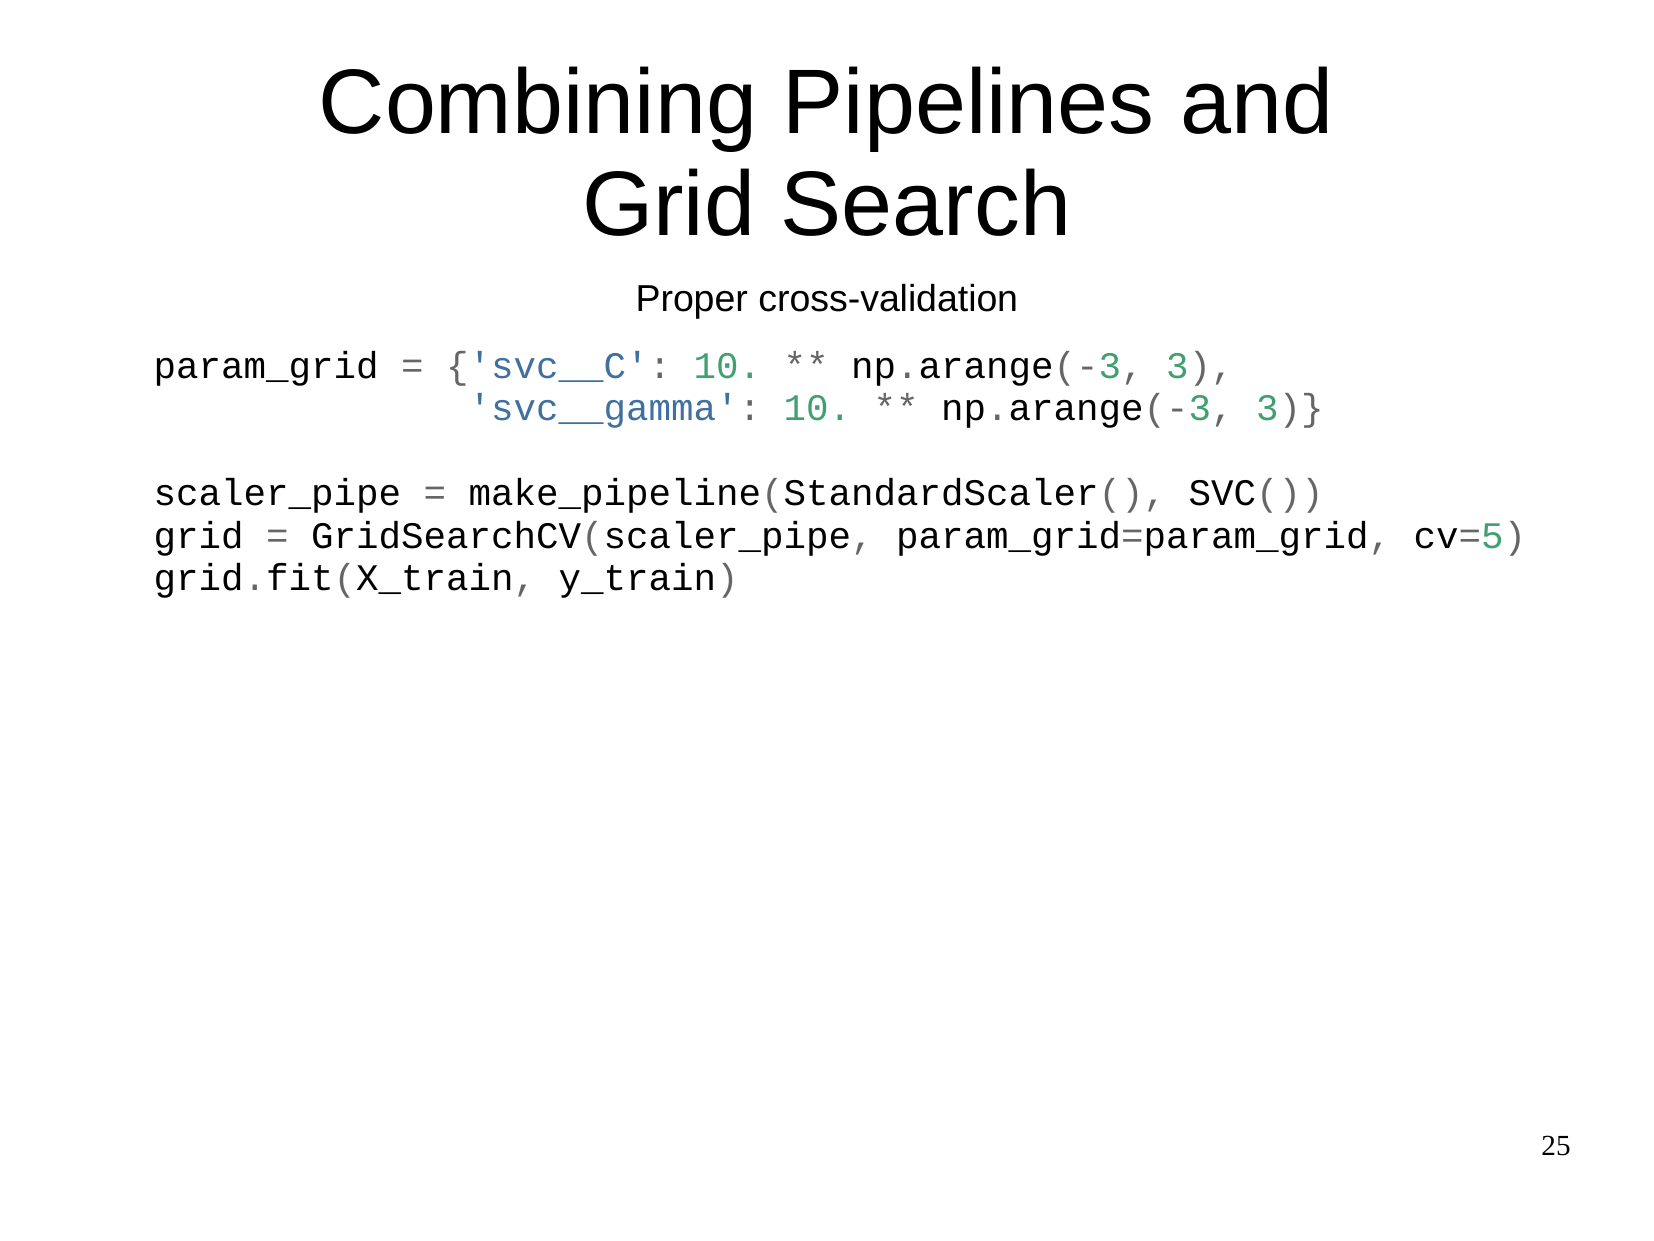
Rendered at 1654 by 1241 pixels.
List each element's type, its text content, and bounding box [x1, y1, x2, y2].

text_box Proper cross-validation [586, 270, 1067, 328]
text_box param_grid = {'svc__C': 10. ** np.arange(-3, 3), 'svc__gamma': 10. ** np.arange(-3, 3)} scaler_pipe = make_pipeline(StandardScaler(), SVC()) grid = GridSearchCV(scaler_pipe, param_grid=param_grid, cv=5) grid.fit(X_train, y_train) [153, 347, 1621, 647]
title Combining Pipelines and Grid Search [82, 49, 1571, 257]
